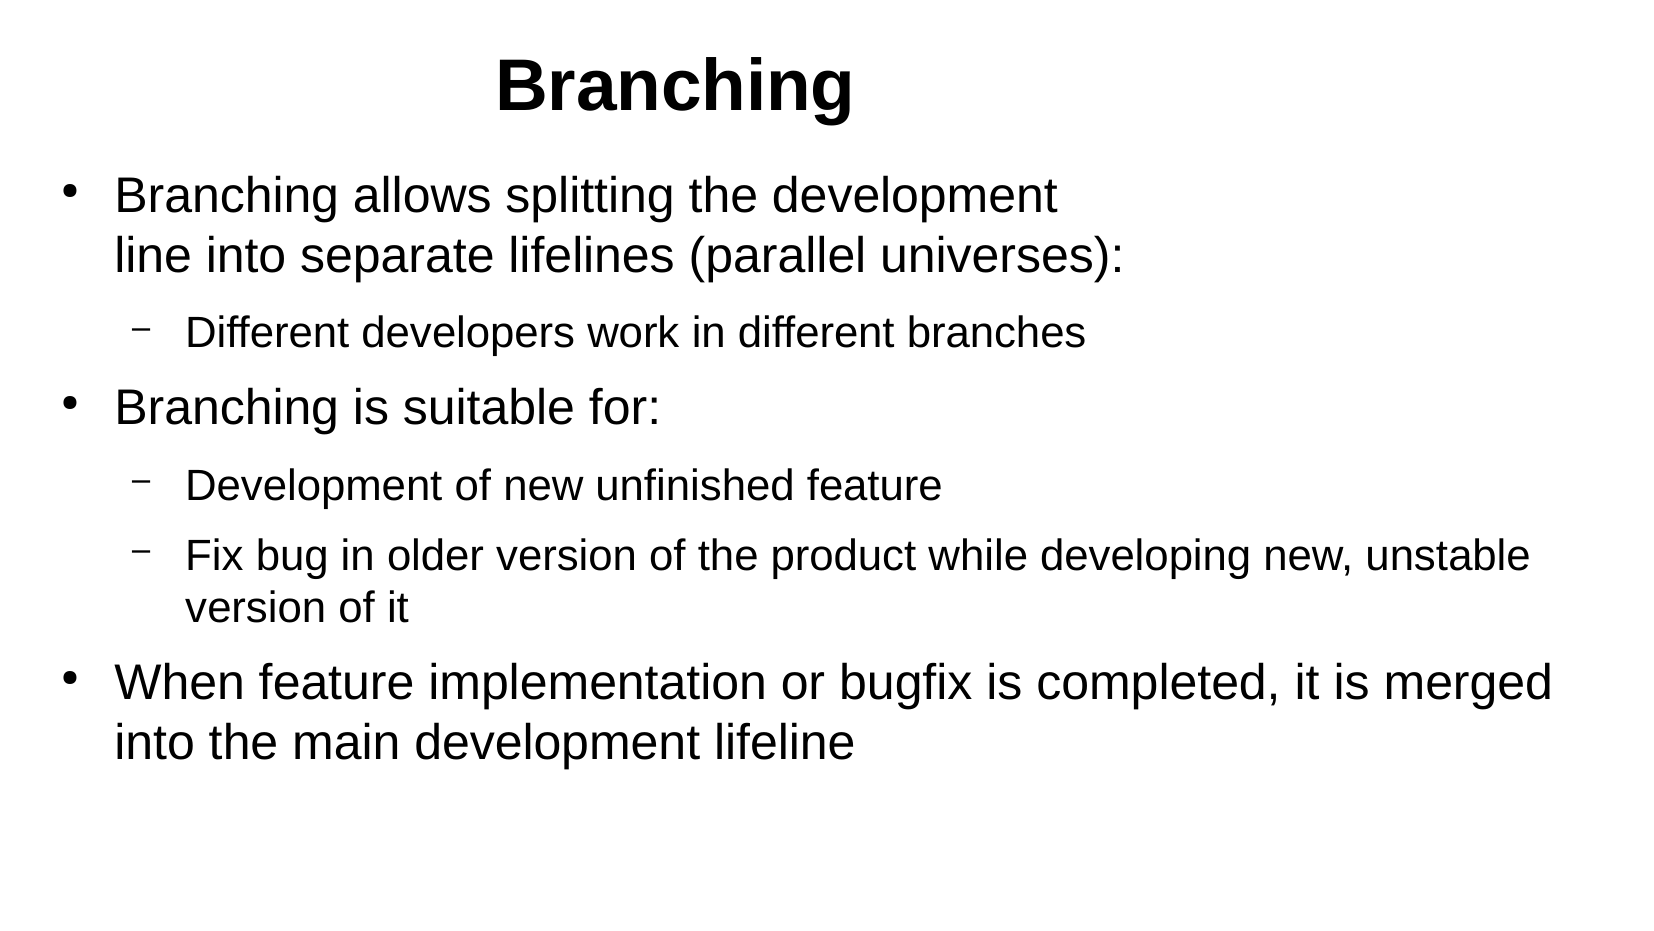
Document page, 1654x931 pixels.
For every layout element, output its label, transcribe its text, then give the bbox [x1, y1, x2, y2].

list Branching allows splitting the development line into separate lifelines (parallel universes): Different developers work in different branches Branching is suitable for: Development of new unfinished feature Fix bug in older version of the product while developing new, unstable version of it When feature implementation or bugfix is completed, it is merged into the main development lifeline [25, 156, 1613, 912]
title Branching [25, 5, 1325, 157]
